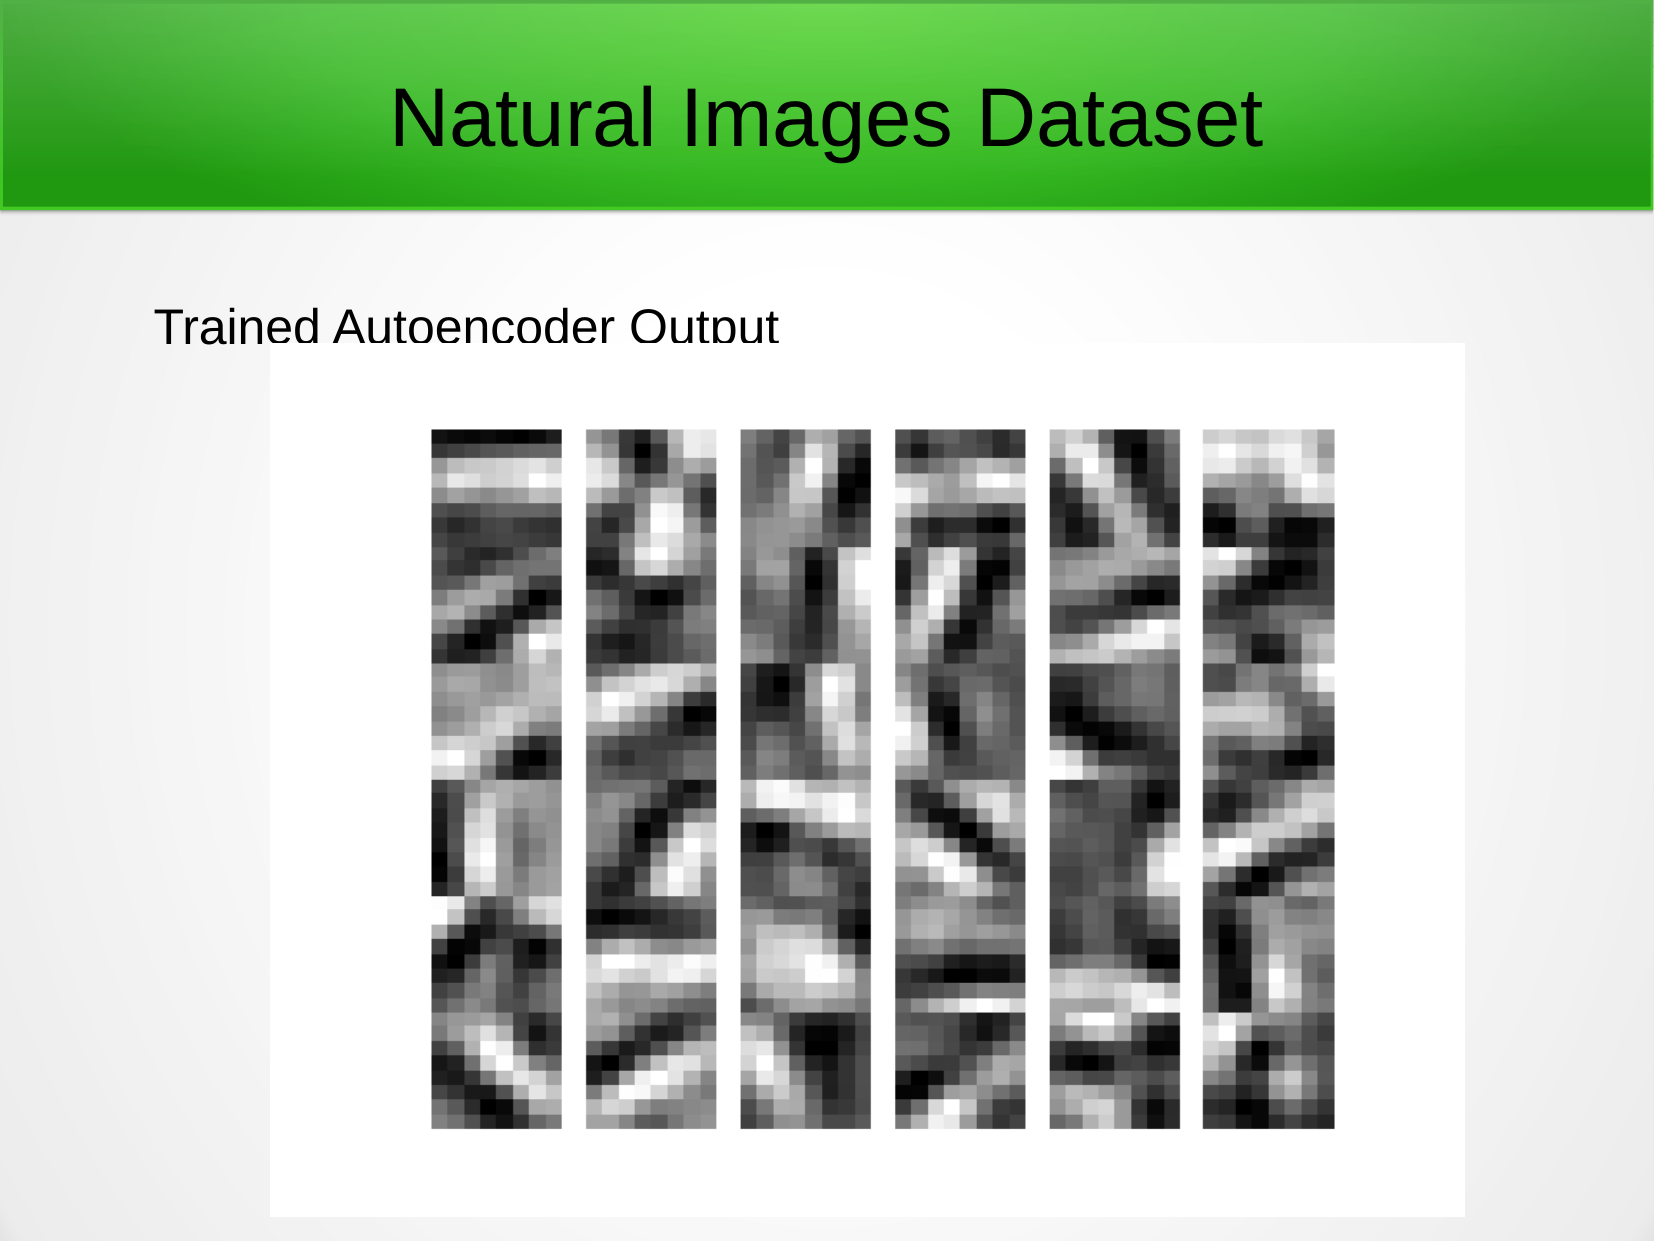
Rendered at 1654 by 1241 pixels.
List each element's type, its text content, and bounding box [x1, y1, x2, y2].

picture [270, 343, 1465, 1217]
list Trained Autoencoder Output [82, 299, 1571, 1019]
title Natural Images Dataset [82, 47, 1571, 189]
